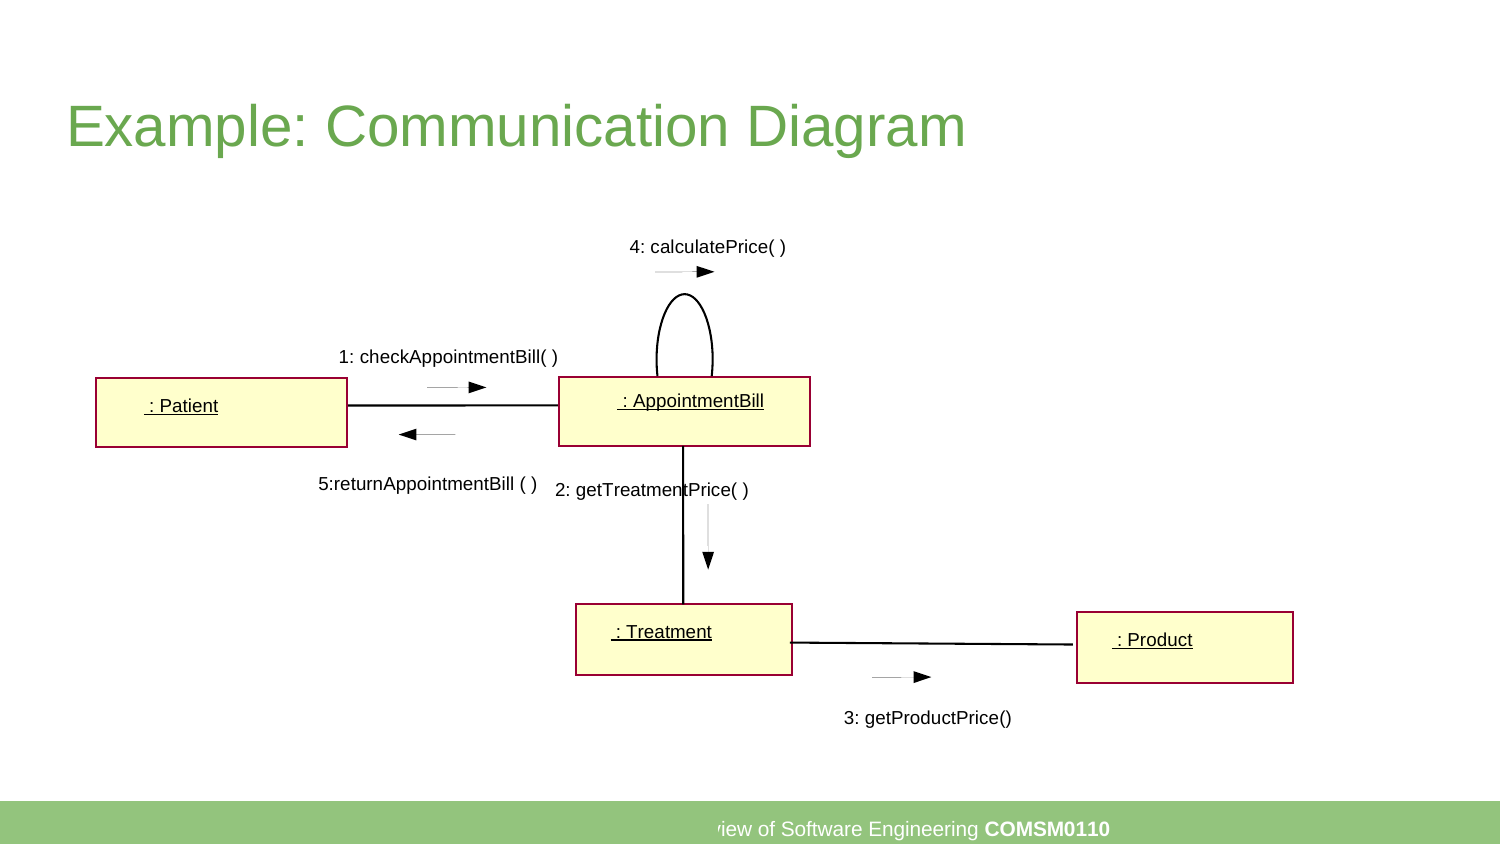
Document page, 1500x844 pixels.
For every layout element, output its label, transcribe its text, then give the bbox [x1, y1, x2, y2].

text_box : AppointmentBill [617, 389, 764, 409]
text_box : Patient [144, 394, 219, 417]
text_box [559, 377, 810, 446]
text_box 4: calculatePrice( ) [630, 235, 786, 257]
text_box : Product [1112, 628, 1193, 648]
text_box 3: getProductPrice() [844, 706, 1012, 728]
text_box : Treatment [611, 620, 712, 639]
text_box 1: checkAppointmentBill( ) [339, 345, 558, 368]
text_box [576, 604, 792, 675]
text_box [96, 378, 347, 447]
title Example: Communication Diagram [51, 72, 1449, 167]
text_box [1077, 612, 1293, 683]
text_box 2: getTreatmentPrice( ) [685, 477, 749, 500]
text_box 2: getTreatmentPrice( ) [555, 477, 682, 500]
text_box 5:returnAppointmentBill ( ) [318, 472, 538, 494]
